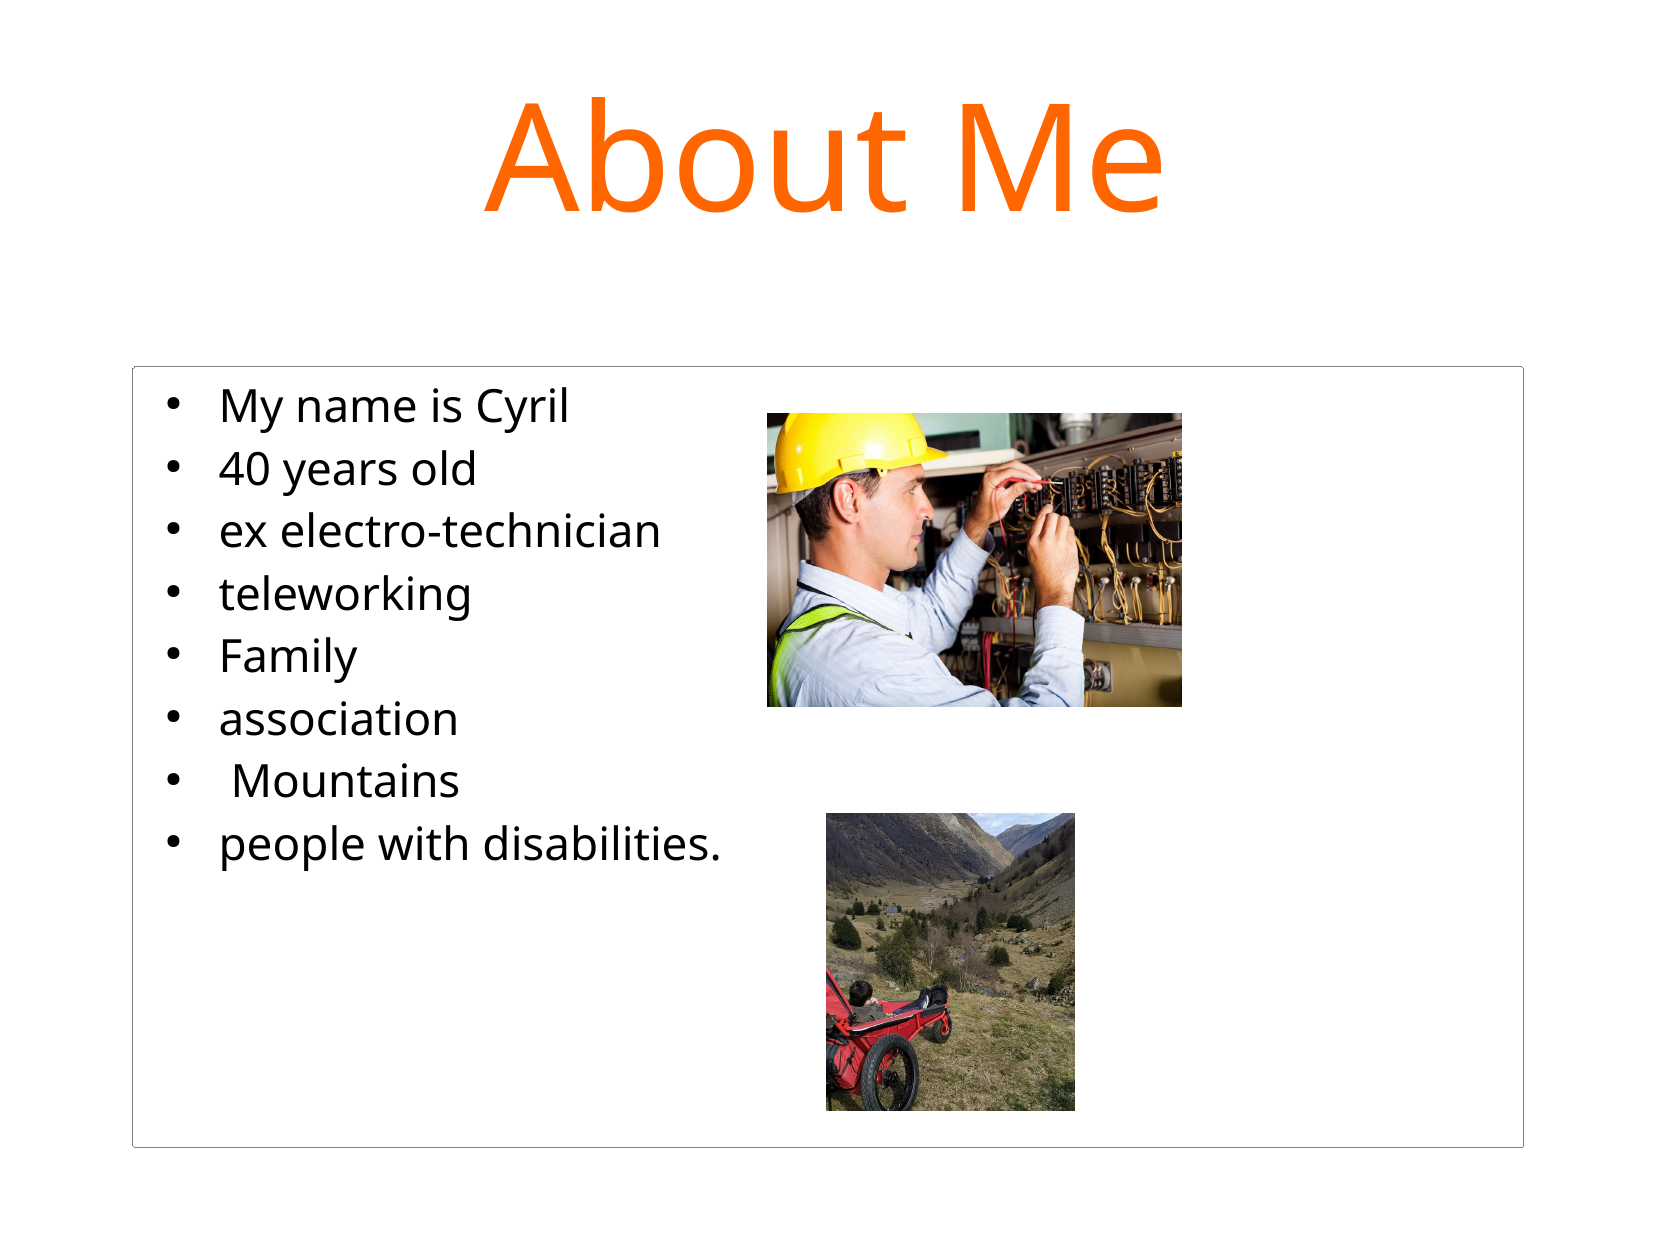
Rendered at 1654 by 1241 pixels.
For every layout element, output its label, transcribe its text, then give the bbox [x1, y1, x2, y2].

picture [767, 413, 1182, 707]
picture [826, 813, 1075, 1111]
text_box My name is Cyril 40 years old ex electro-technician teleworking Family association Mountains people with disabilities. [132, 366, 1524, 1148]
title About Me [82, 32, 1571, 274]
